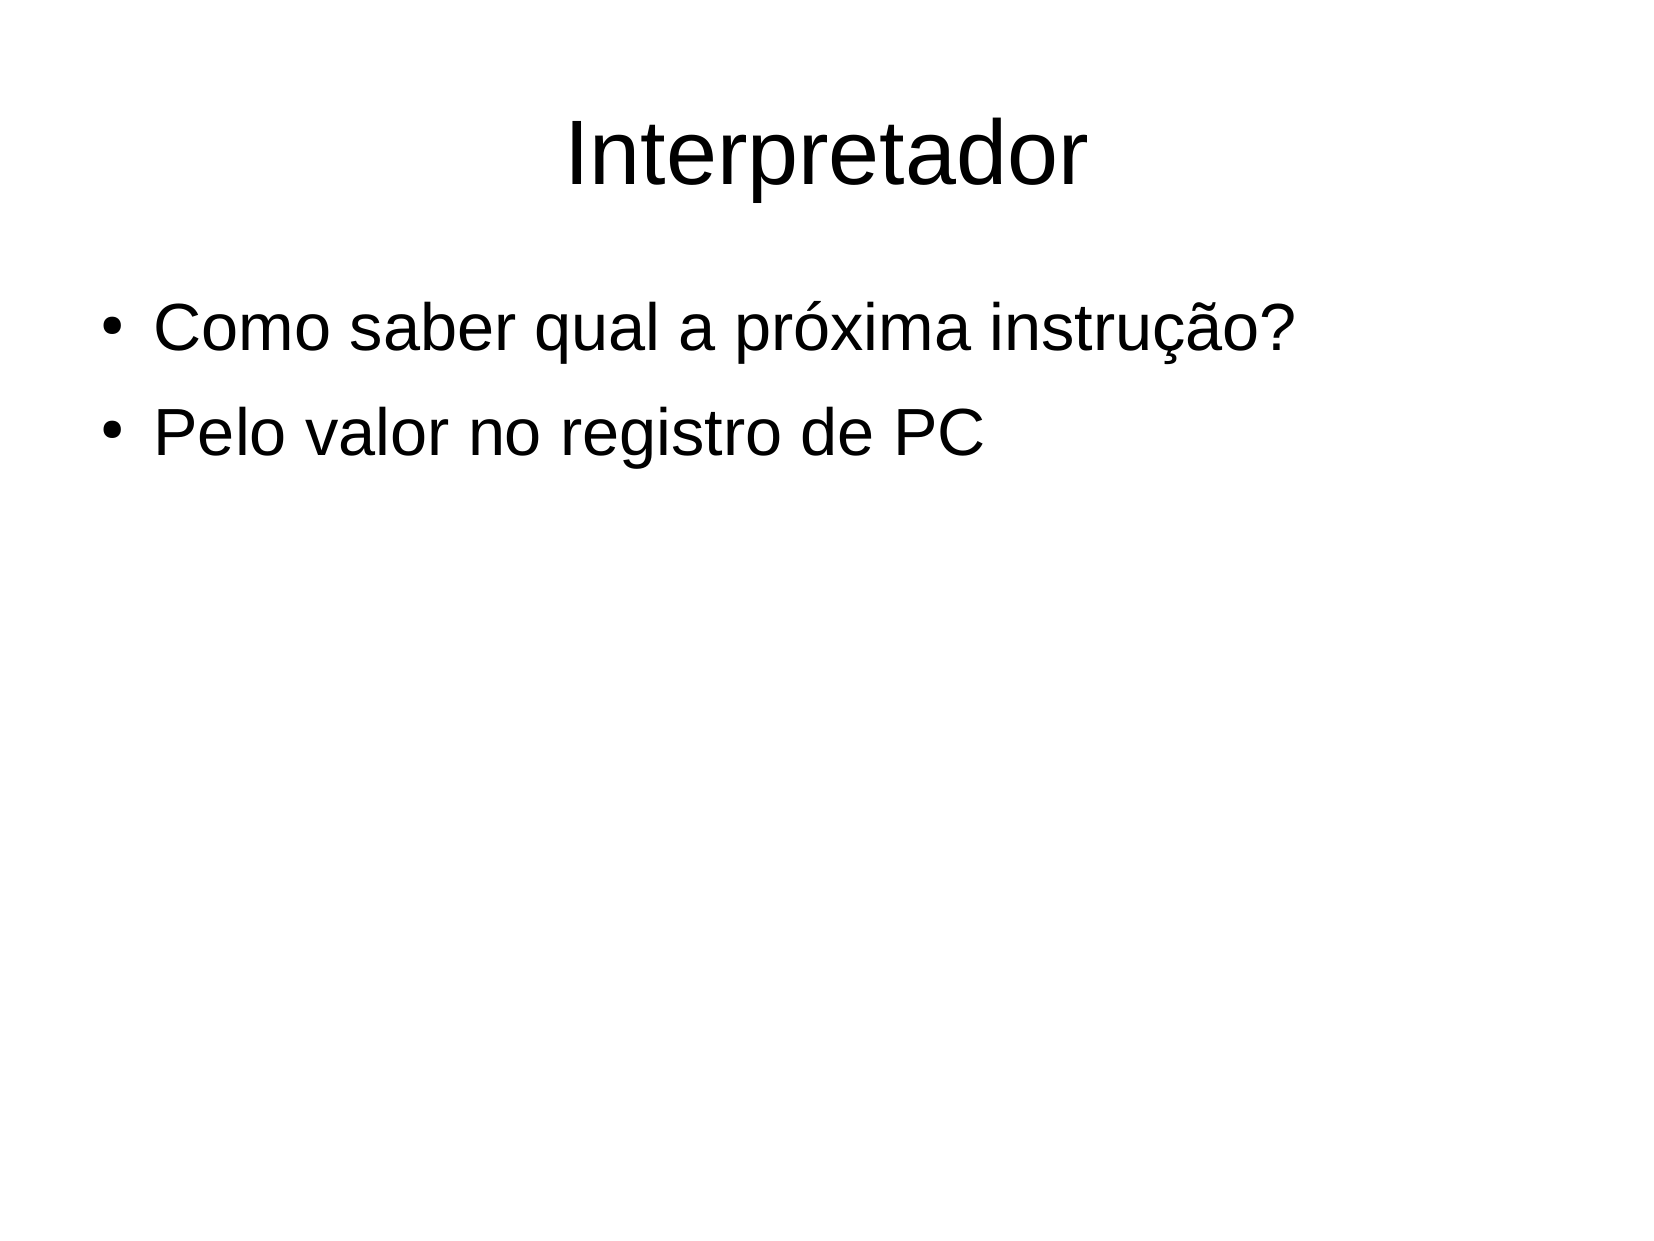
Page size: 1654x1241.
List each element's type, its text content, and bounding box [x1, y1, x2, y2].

title Interpretador [82, 49, 1571, 257]
list Como saber qual a próxima instrução? Pelo valor no registro de PC [82, 290, 1571, 1010]
